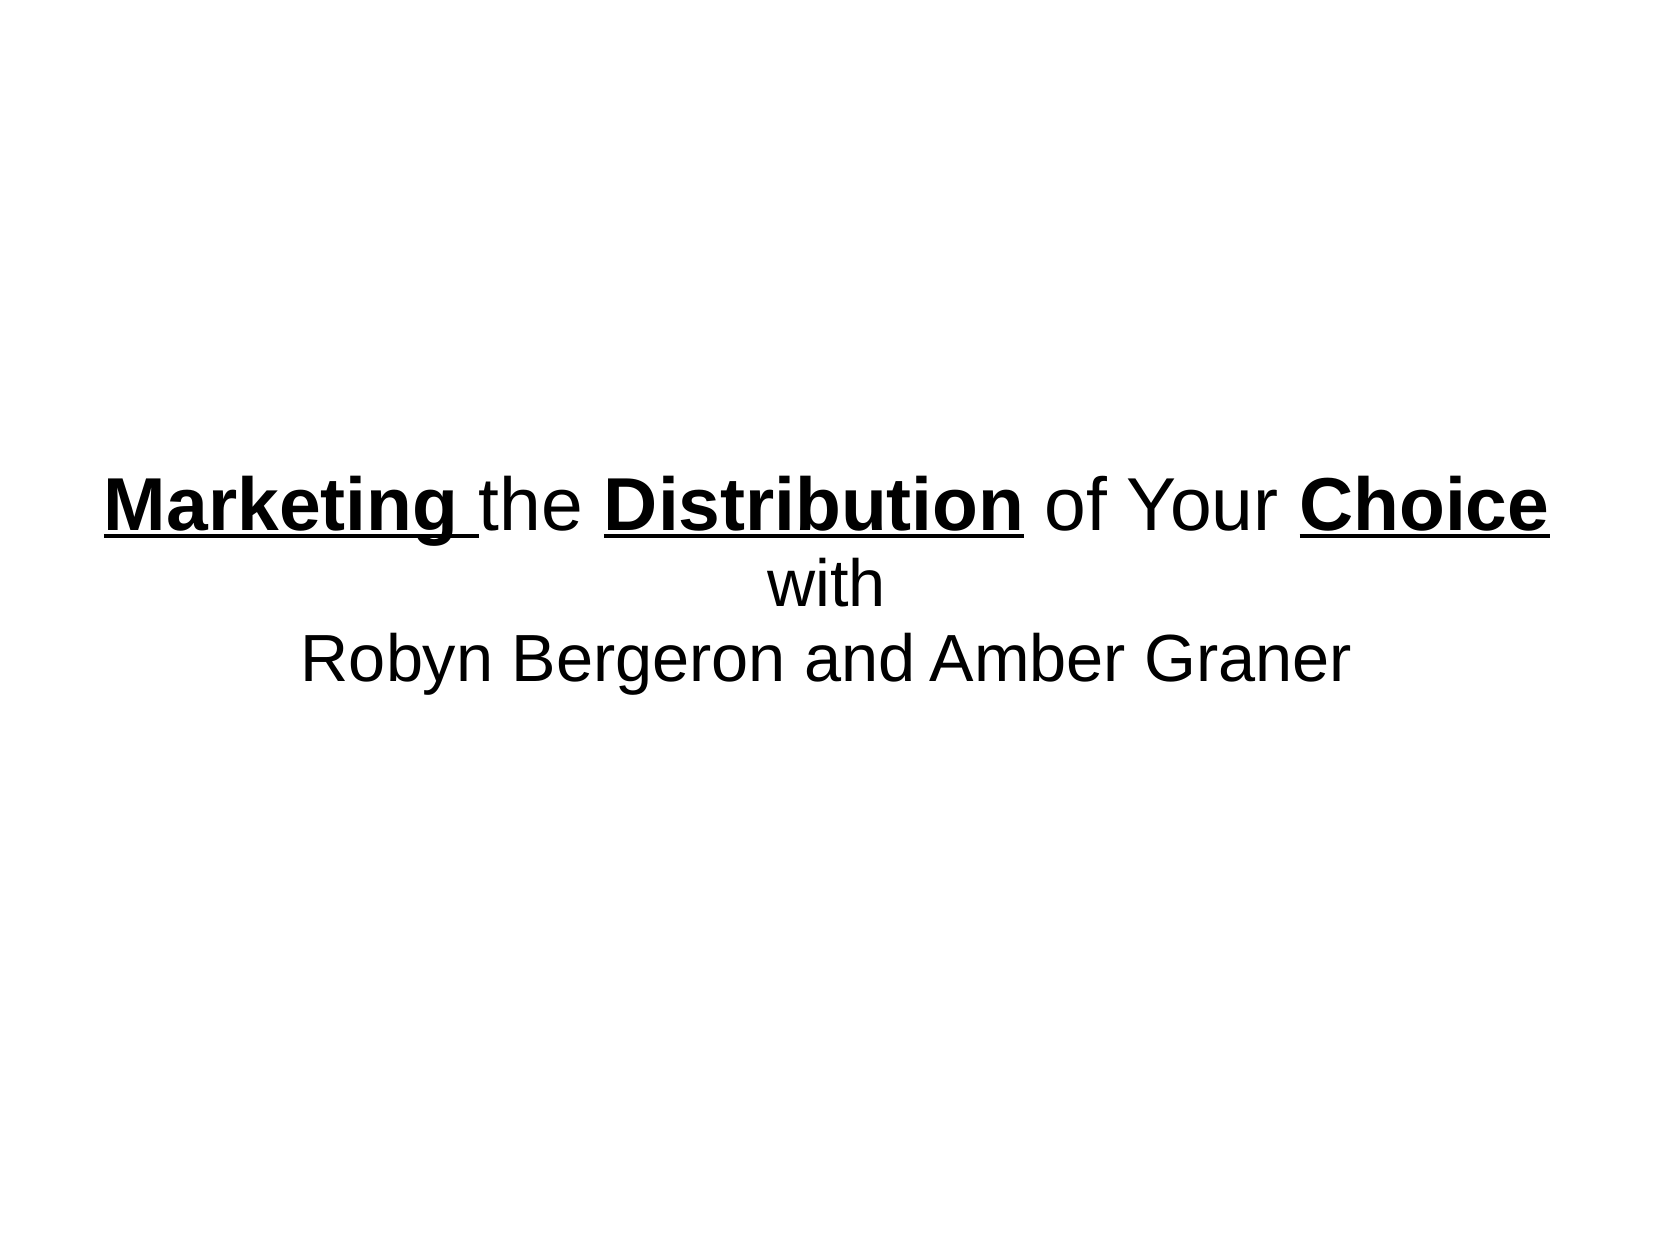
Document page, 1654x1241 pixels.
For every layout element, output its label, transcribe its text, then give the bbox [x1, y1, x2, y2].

subtitle Marketing the Distribution of Your Choice with Robyn Bergeron and Amber Graner [82, 56, 1571, 1102]
